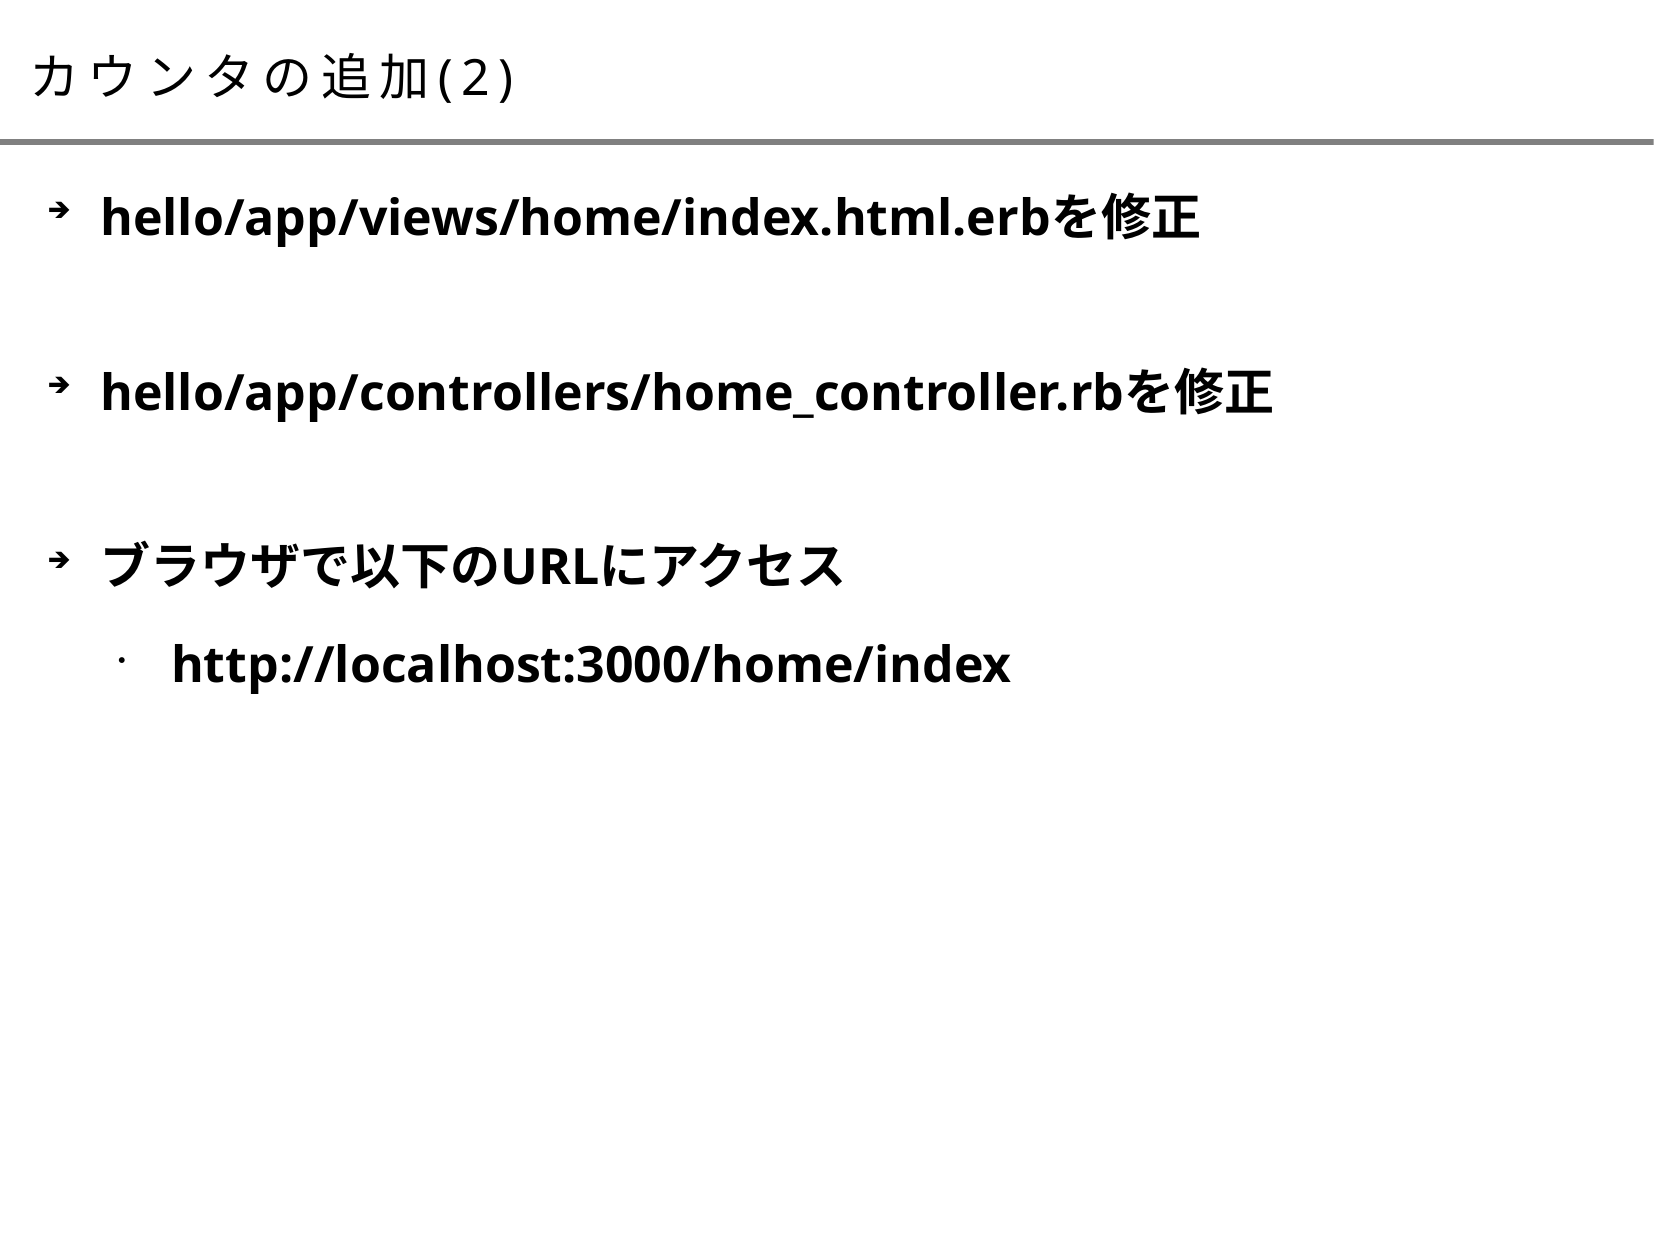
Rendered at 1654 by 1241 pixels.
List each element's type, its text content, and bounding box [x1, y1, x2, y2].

title カウンタの追加(2) [29, 29, 1625, 119]
list hello/app/views/home/index.html.erbを修正 hello/app/controllers/home_controller.rbを修正 ブラウザで以下のURLにアクセス http://localhost:3000/home/index [29, 177, 1625, 1152]
